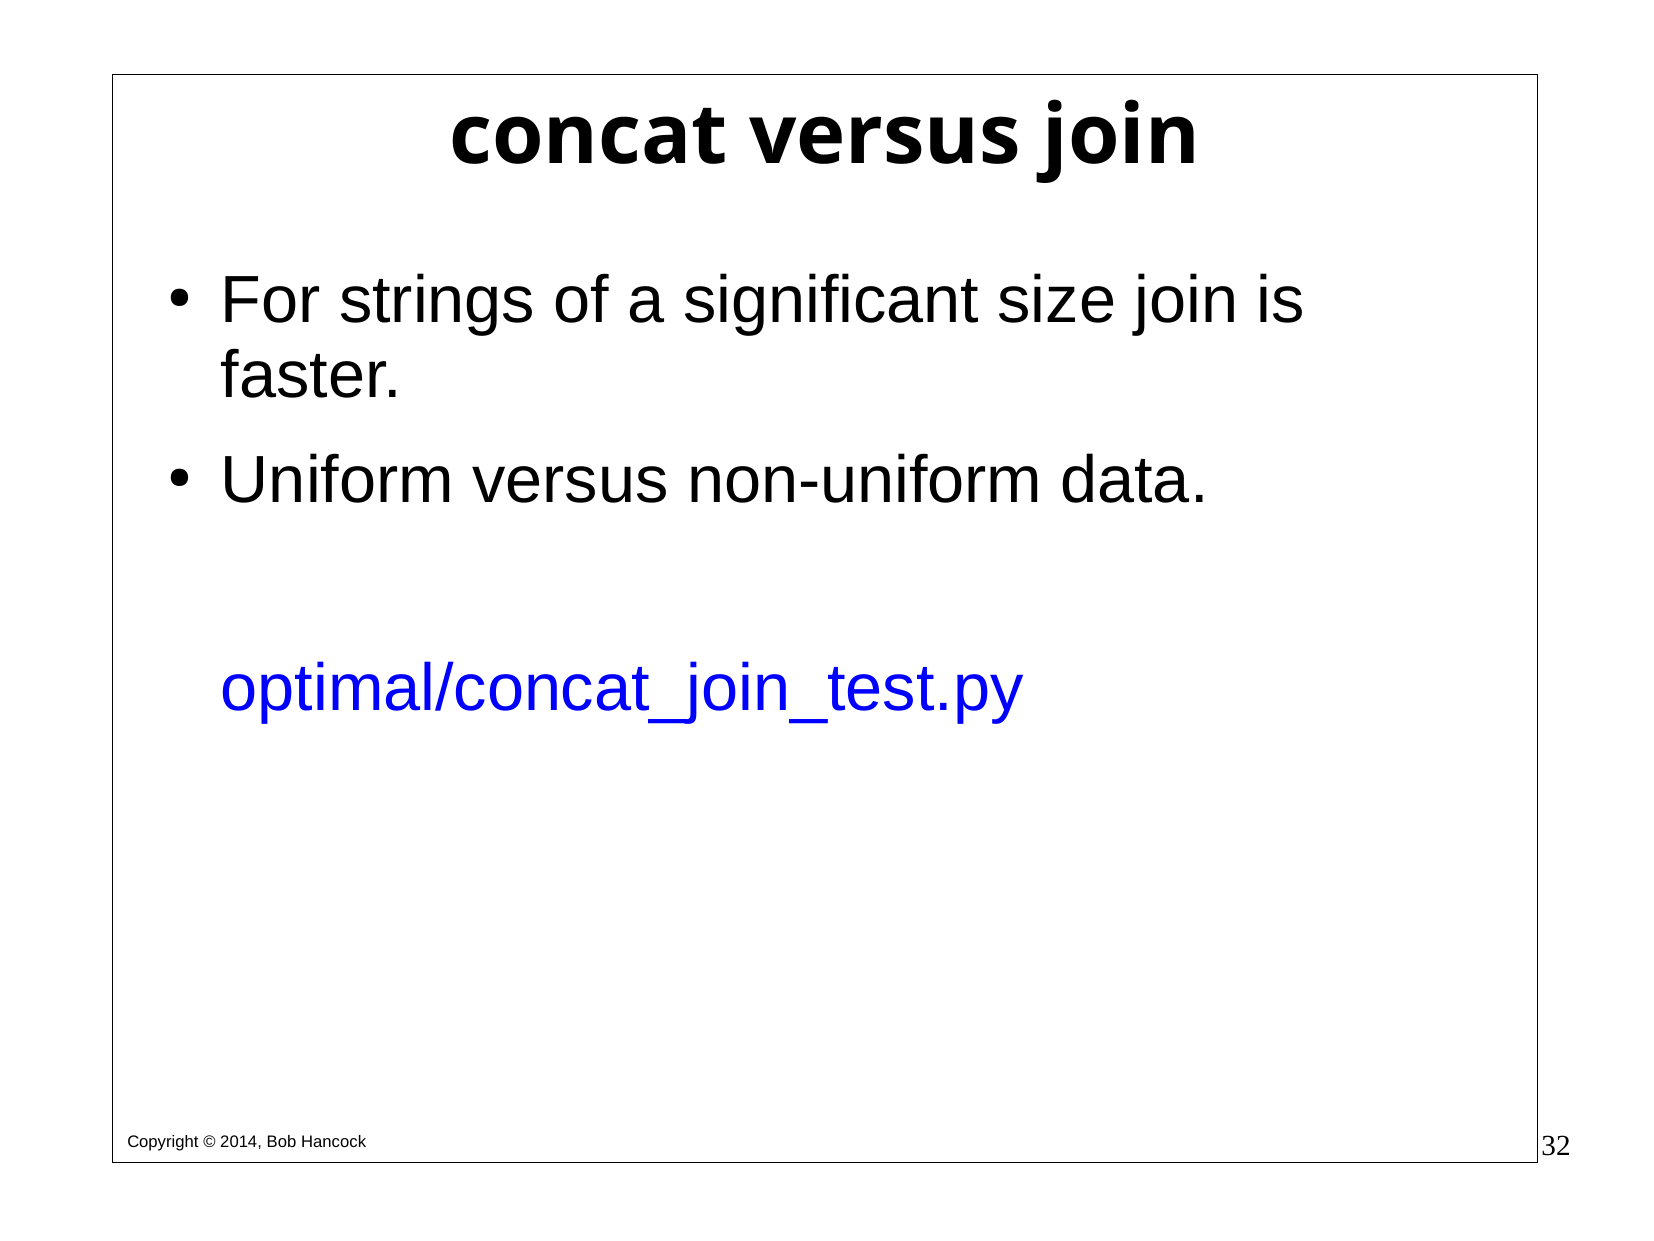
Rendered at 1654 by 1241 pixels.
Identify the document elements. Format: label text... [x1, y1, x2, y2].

list For strings of a significant size join is faster. Uniform versus non-uniform data. optimal/concat_join_test.py [150, 262, 1501, 1126]
title concat versus join [112, 75, 1538, 188]
text_box Copyright © 2014, Bob Hancock [112, 1125, 382, 1159]
